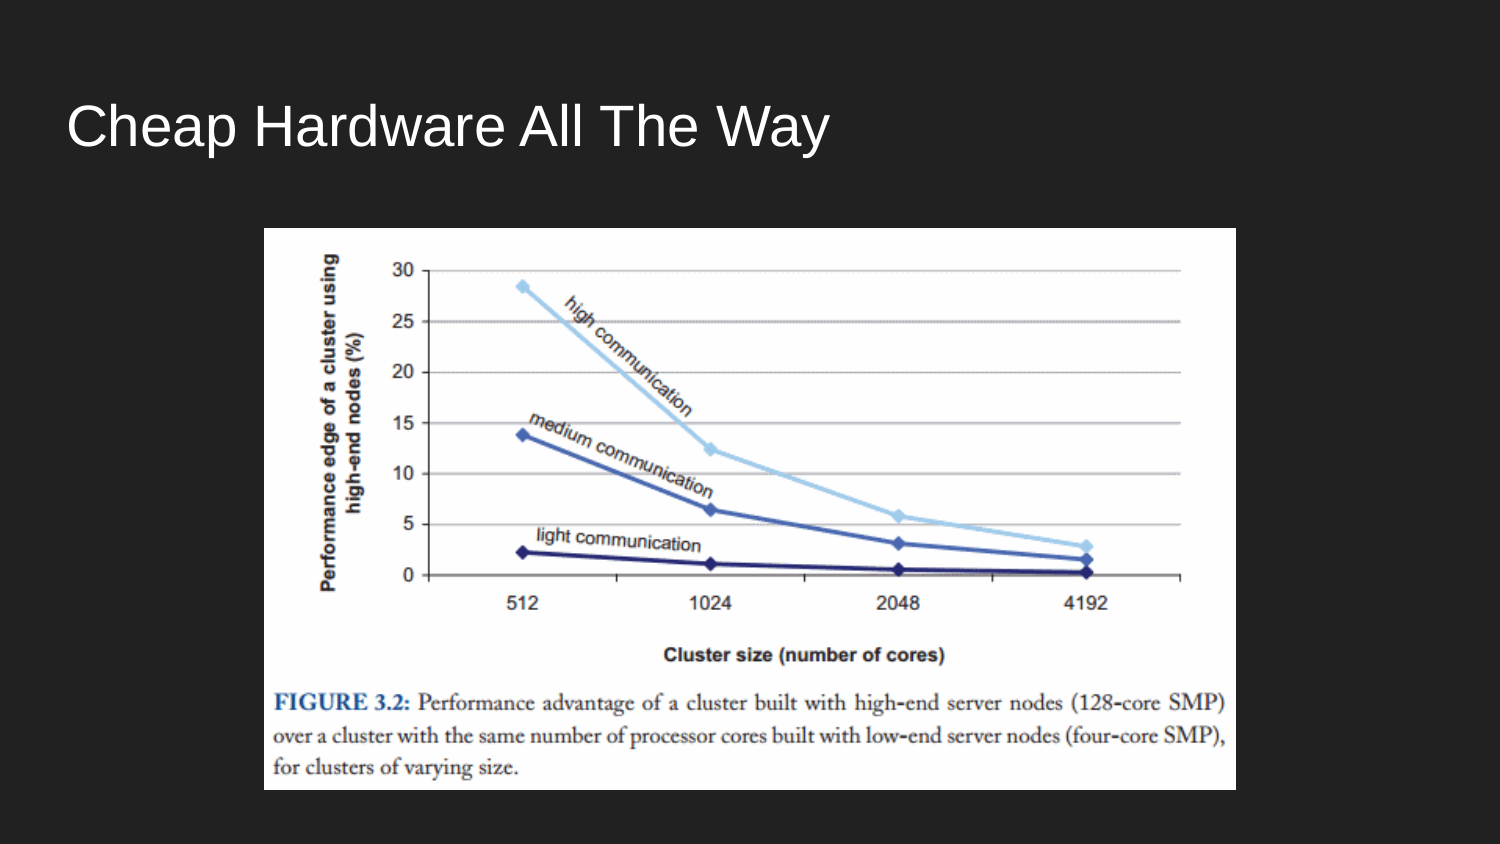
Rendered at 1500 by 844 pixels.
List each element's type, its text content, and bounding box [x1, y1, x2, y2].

title Cheap Hardware All The Way [51, 72, 1449, 167]
picture [264, 228, 1236, 790]
